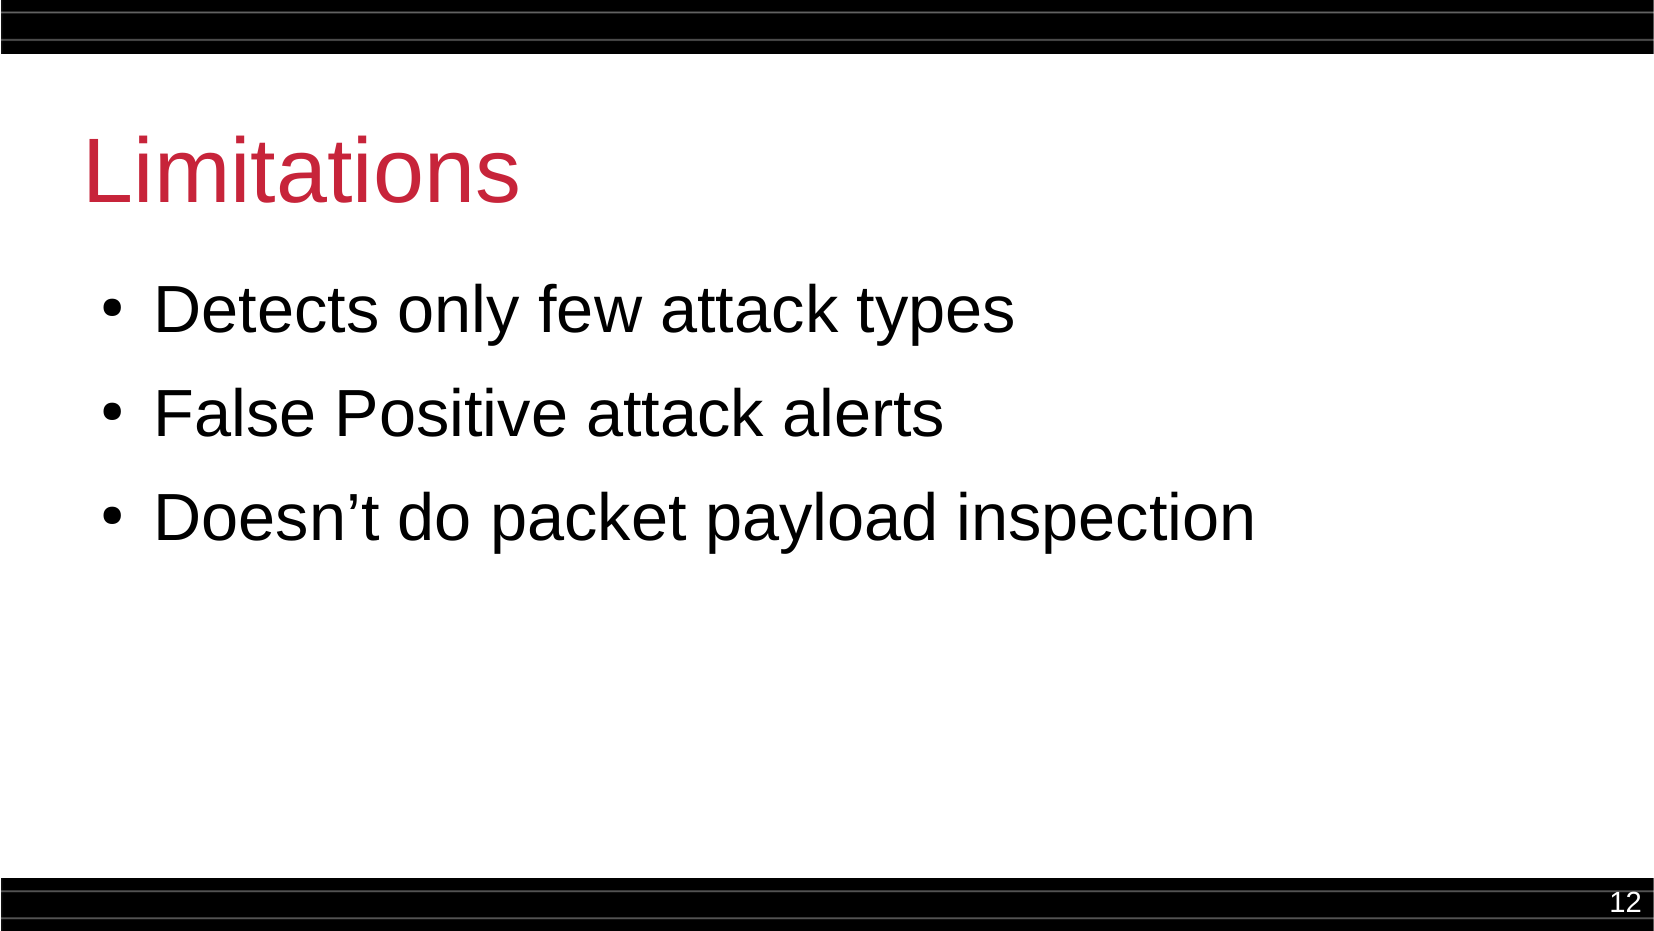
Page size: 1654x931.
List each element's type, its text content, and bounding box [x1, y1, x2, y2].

picture [1, 0, 1654, 54]
list Detects only few attack types False Positive attack alerts Doesn’t do packet payload inspection [82, 271, 1571, 758]
title Limitations [82, 92, 1571, 249]
picture [1, 878, 1654, 931]
